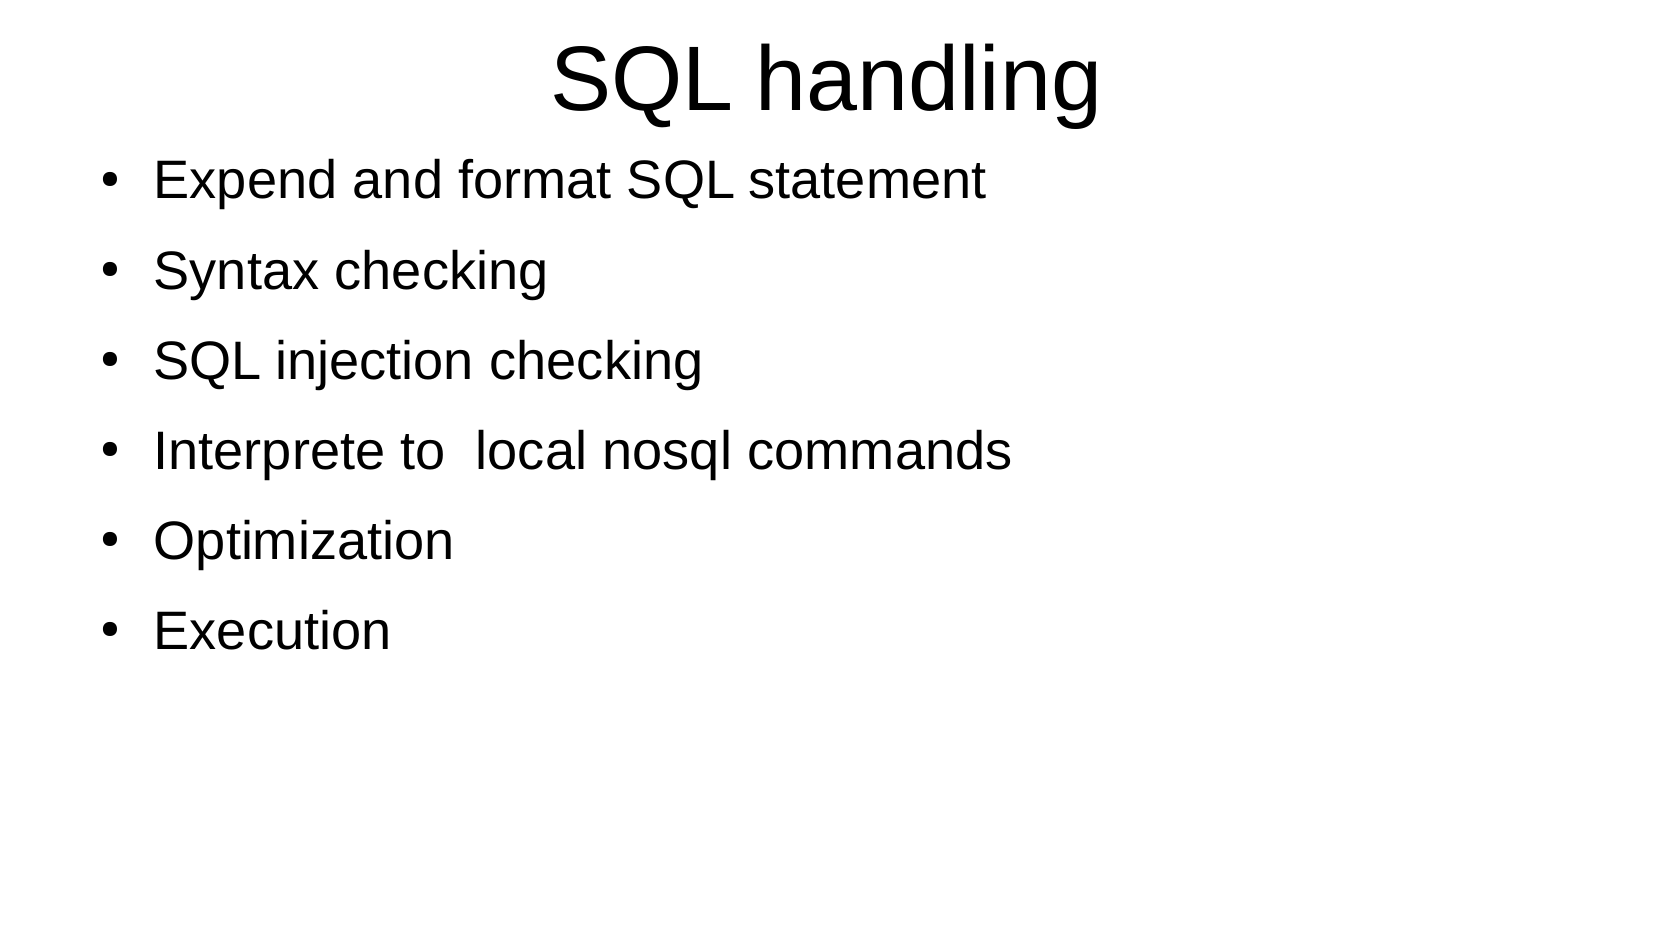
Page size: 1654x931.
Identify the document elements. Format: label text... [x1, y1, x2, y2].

list Expend and format SQL statement Syntax checking SQL injection checking Interprete to local nosql commands Optimization Execution [82, 150, 1571, 901]
title SQL handling [82, 27, 1571, 130]
